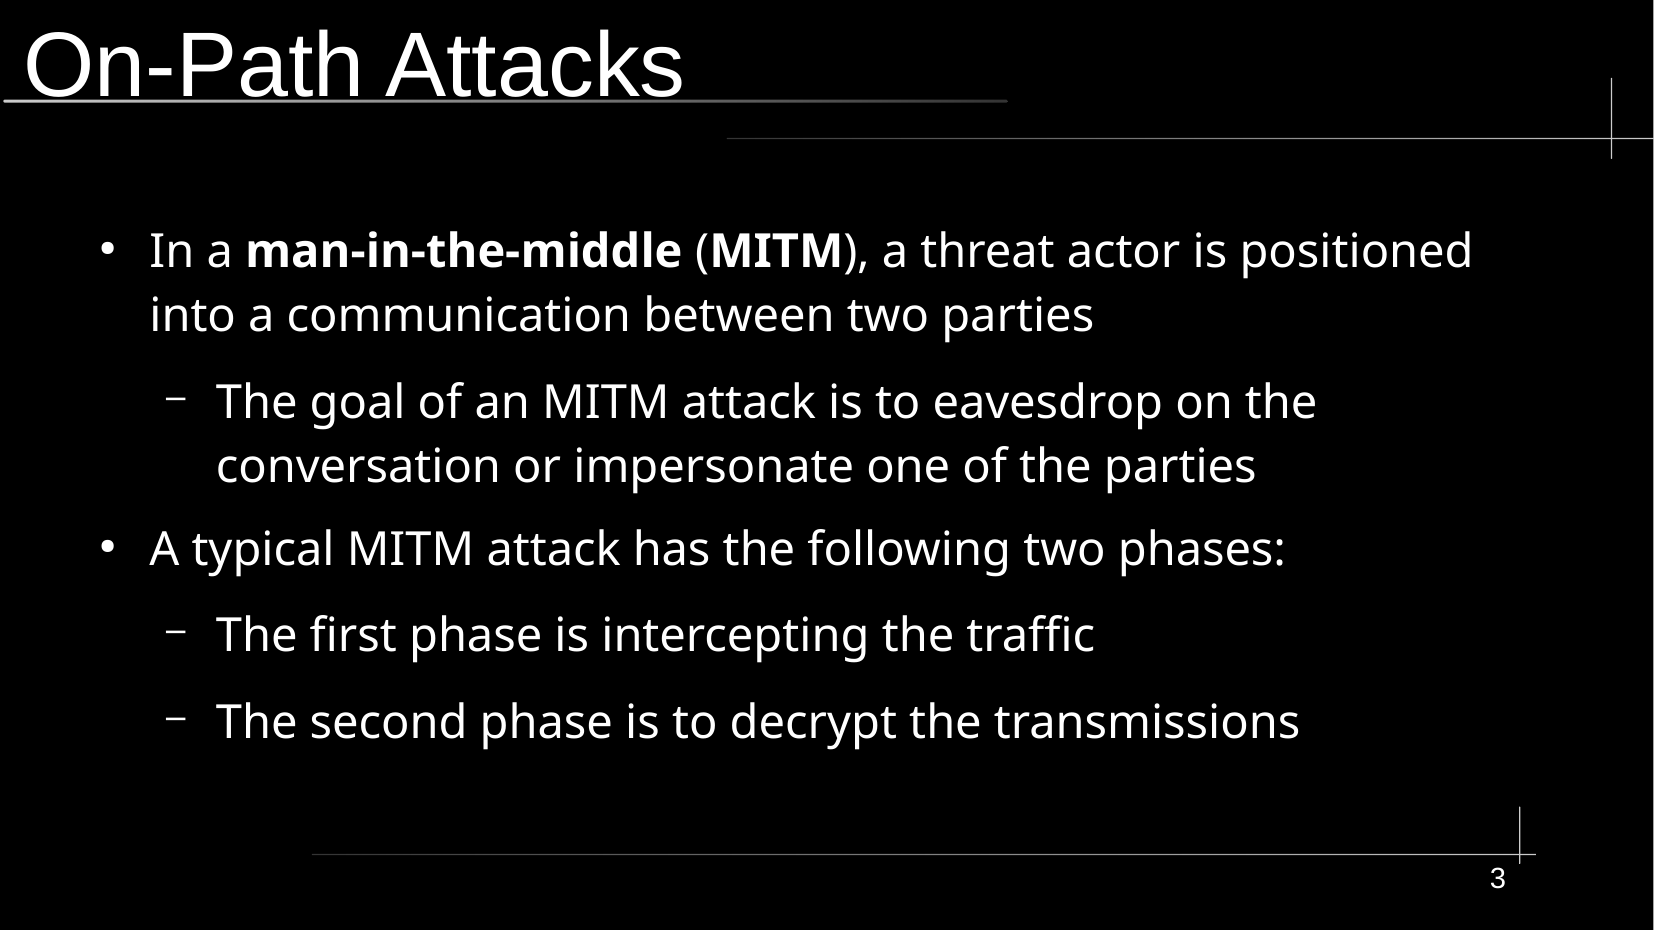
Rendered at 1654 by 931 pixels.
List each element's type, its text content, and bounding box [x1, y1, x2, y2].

title On-Path Attacks [23, 11, 1589, 119]
list In a man-in-the-middle (MITM), a threat actor is positioned into a communication between two parties The goal of an MITM attack is to eavesdrop on the conversation or impersonate one of the parties A typical MITM attack has the following two phases: The first phase is intercepting the traffic The second phase is to decrypt the transmissions [82, 217, 1571, 758]
